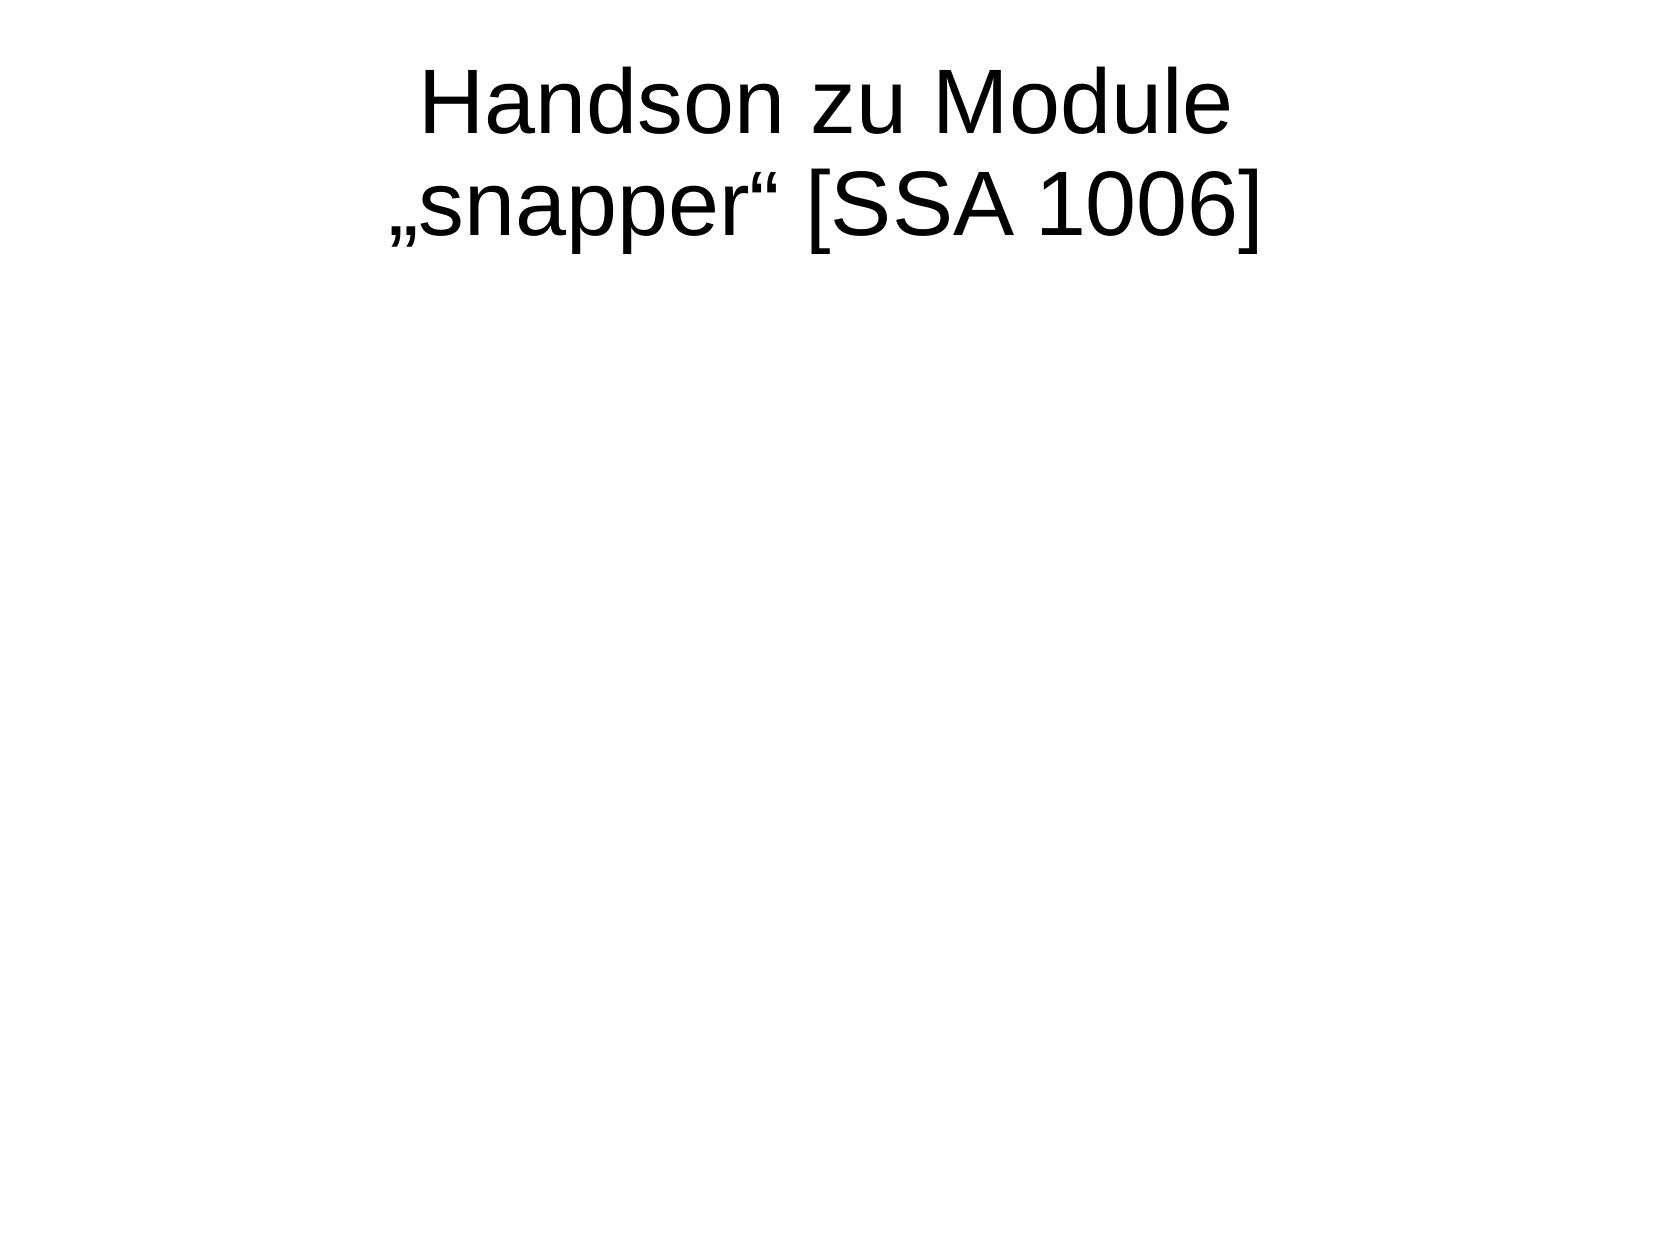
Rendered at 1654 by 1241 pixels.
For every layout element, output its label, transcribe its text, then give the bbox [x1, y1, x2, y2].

title Handson zu Module „snapper“ [SSA 1006] [82, 49, 1571, 257]
